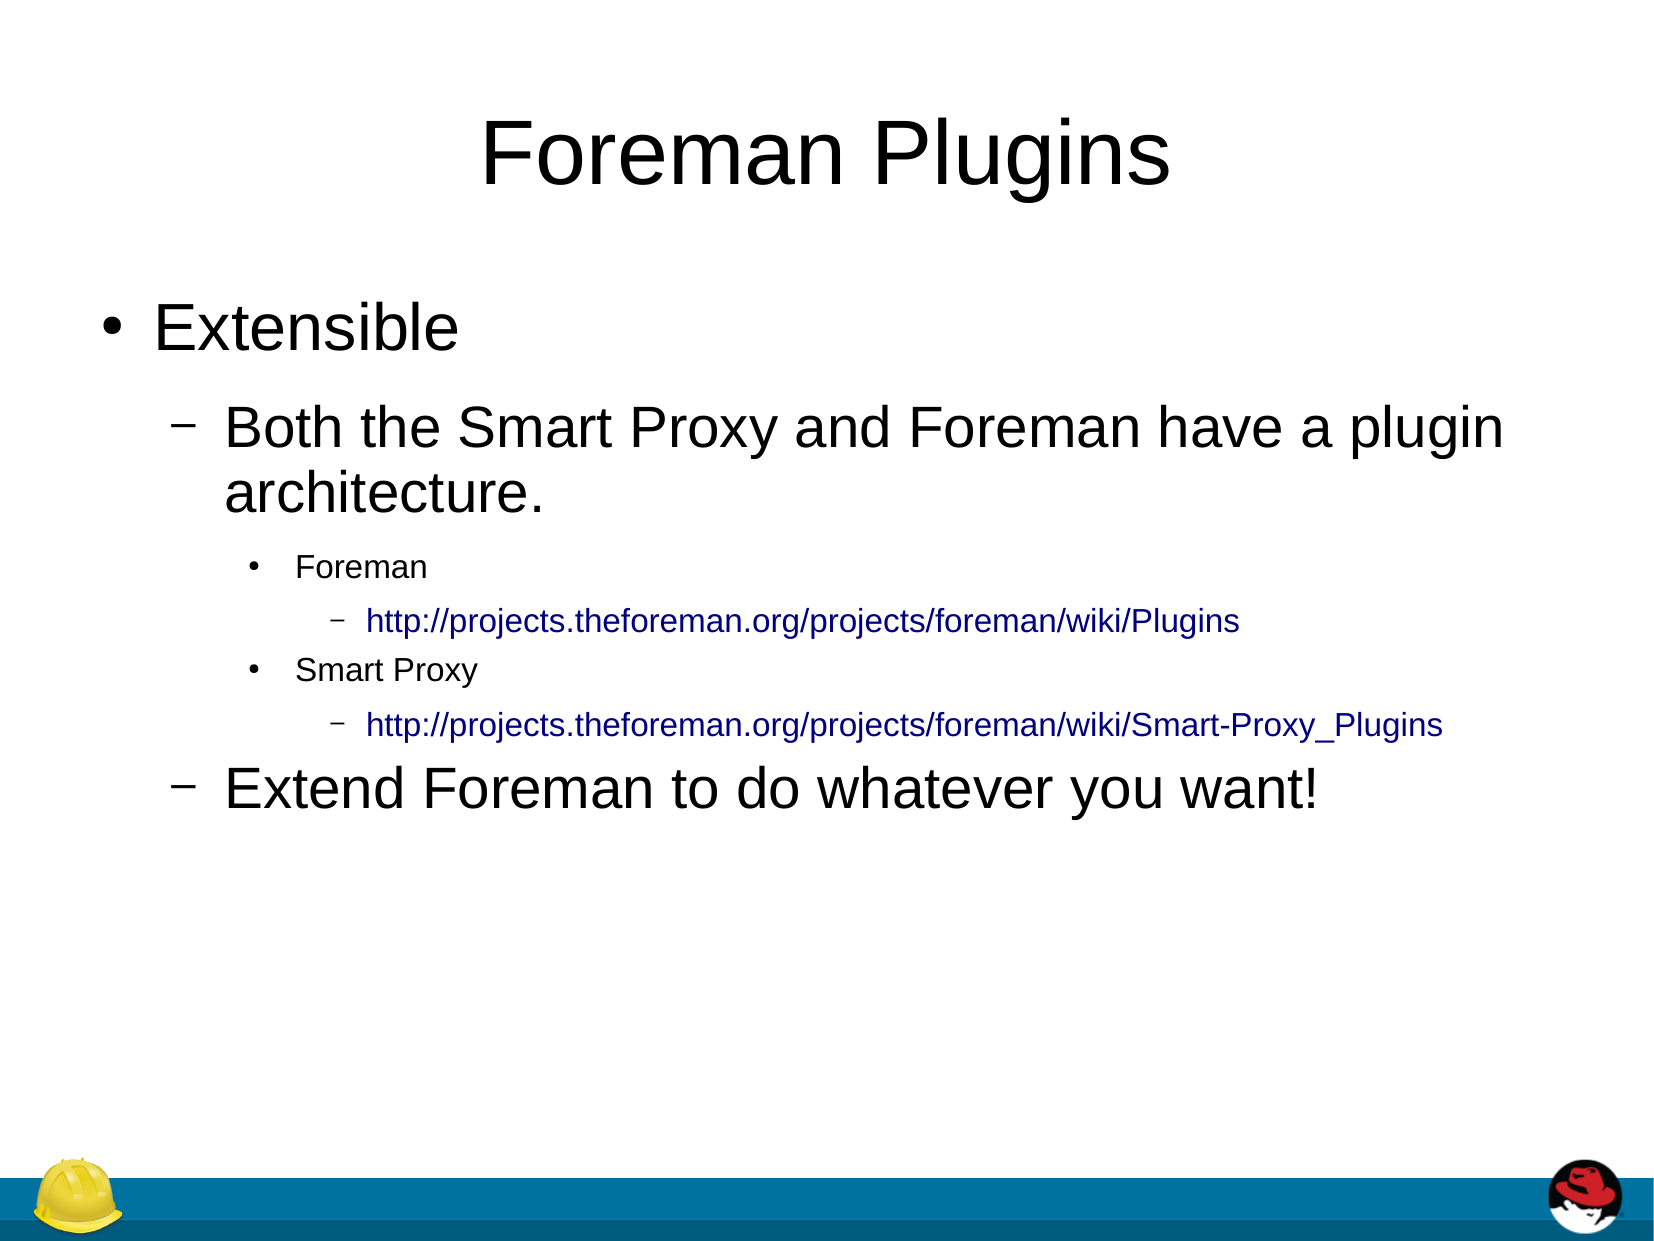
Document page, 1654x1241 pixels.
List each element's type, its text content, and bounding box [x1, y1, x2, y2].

picture [1547, 1157, 1630, 1233]
title Foreman Plugins [82, 49, 1571, 257]
picture [23, 1145, 130, 1235]
list Extensible Both the Smart Proxy and Foreman have a plugin architecture. Foreman http://projects.theforeman.org/projects/foreman/wiki/Plugins Smart Proxy http://projects.theforeman.org/projects/foreman/wiki/Smart-Proxy_Plugins Extend Foreman to do whatever you want! [82, 290, 1571, 1010]
